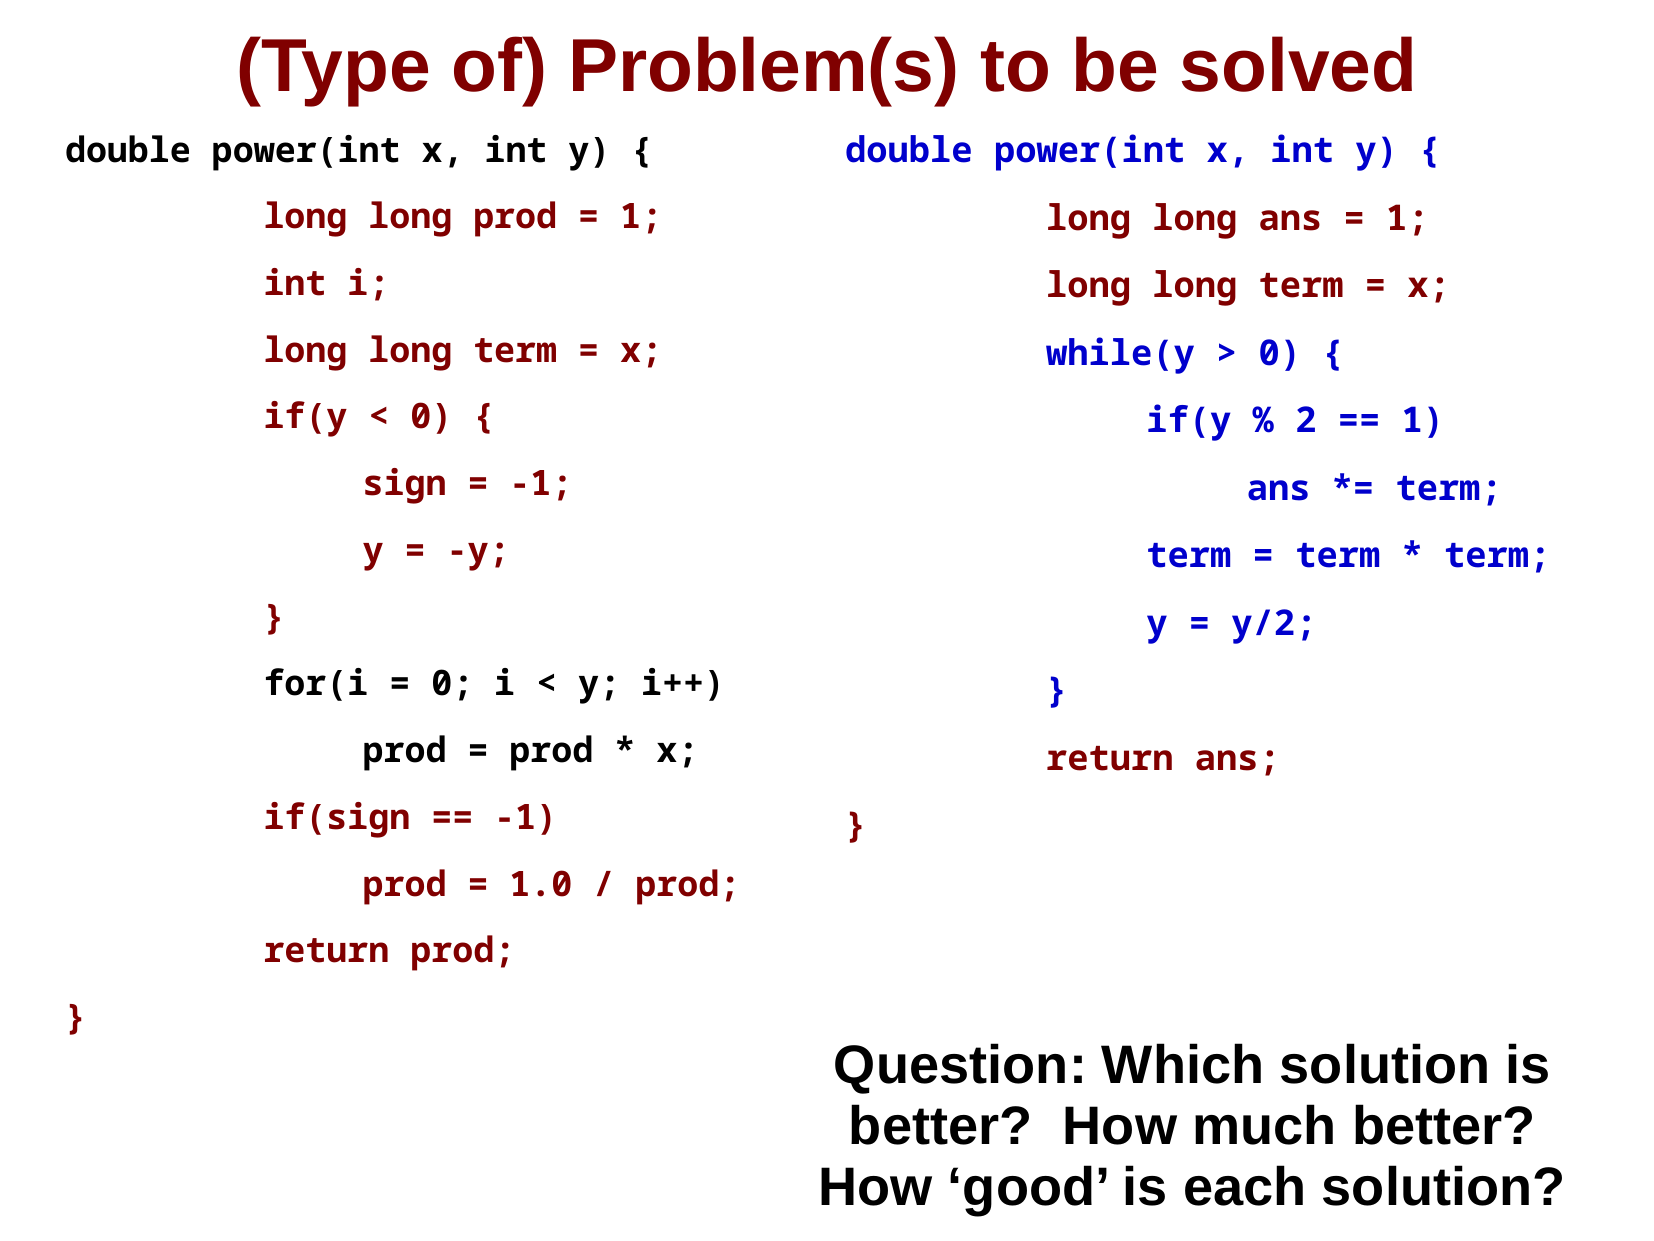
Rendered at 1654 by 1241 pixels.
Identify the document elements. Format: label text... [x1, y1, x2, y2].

title (Type of) Problem(s) to be solved [83, 16, 1572, 108]
text_box Question: Which solution is better? How much better? How ‘good’ is each solution? [797, 1027, 1589, 1224]
list double power(int x, int y) { long long prod = 1; int i; long long term = x; if(y < 0) { sign = -1; y = -y; } for(i = 0; i < y; i++) prod = prod * x; if(sign == -1) prod = 1.0 / prod; return prod; } [65, 126, 786, 1042]
list double power(int x, int y) { long long ans = 1; long long term = x; while(y > 0) { if(y % 2 == 1) ans *= term; term = term * term; y = y/2; } return ans; } [845, 126, 1572, 847]
